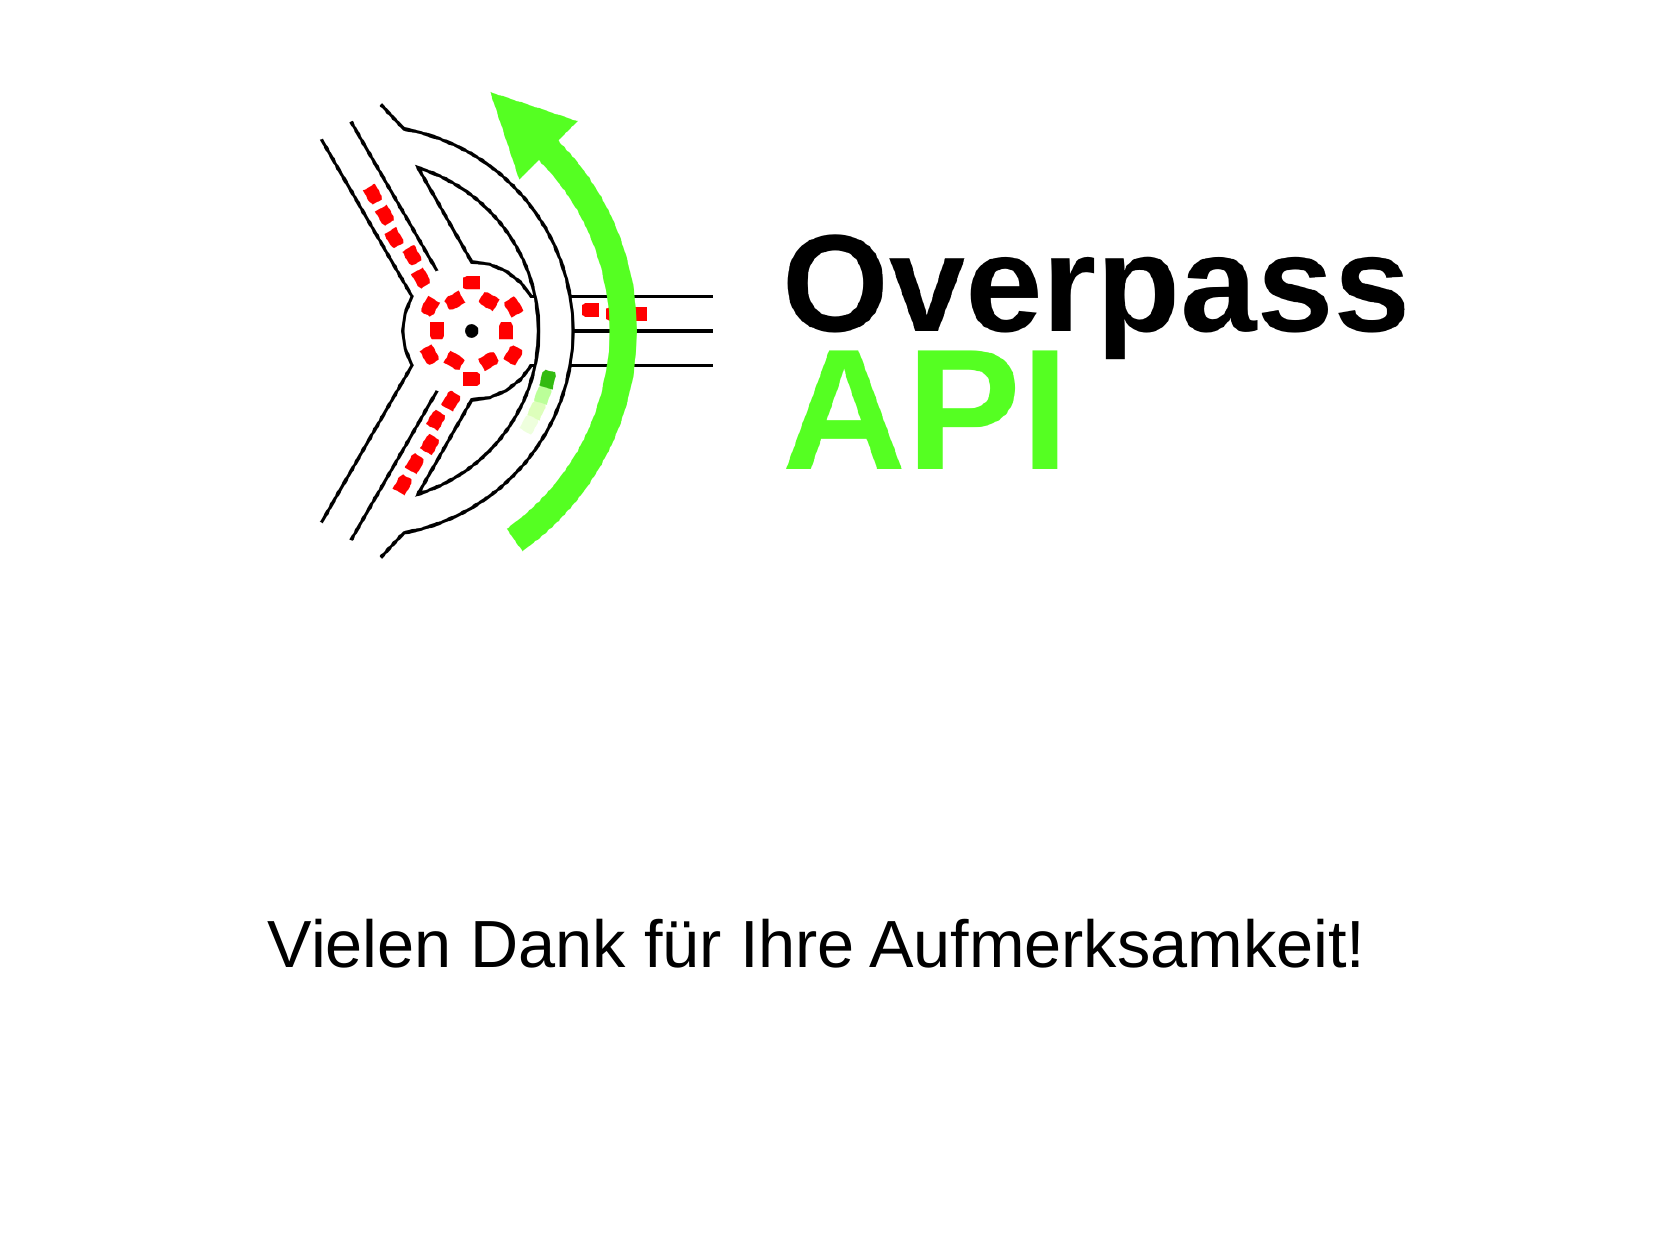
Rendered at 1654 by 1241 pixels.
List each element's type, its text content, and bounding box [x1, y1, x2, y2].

text_box Vielen Dank für Ihre Aufmerksamkeit! [253, 900, 1386, 990]
picture [230, 89, 1436, 572]
